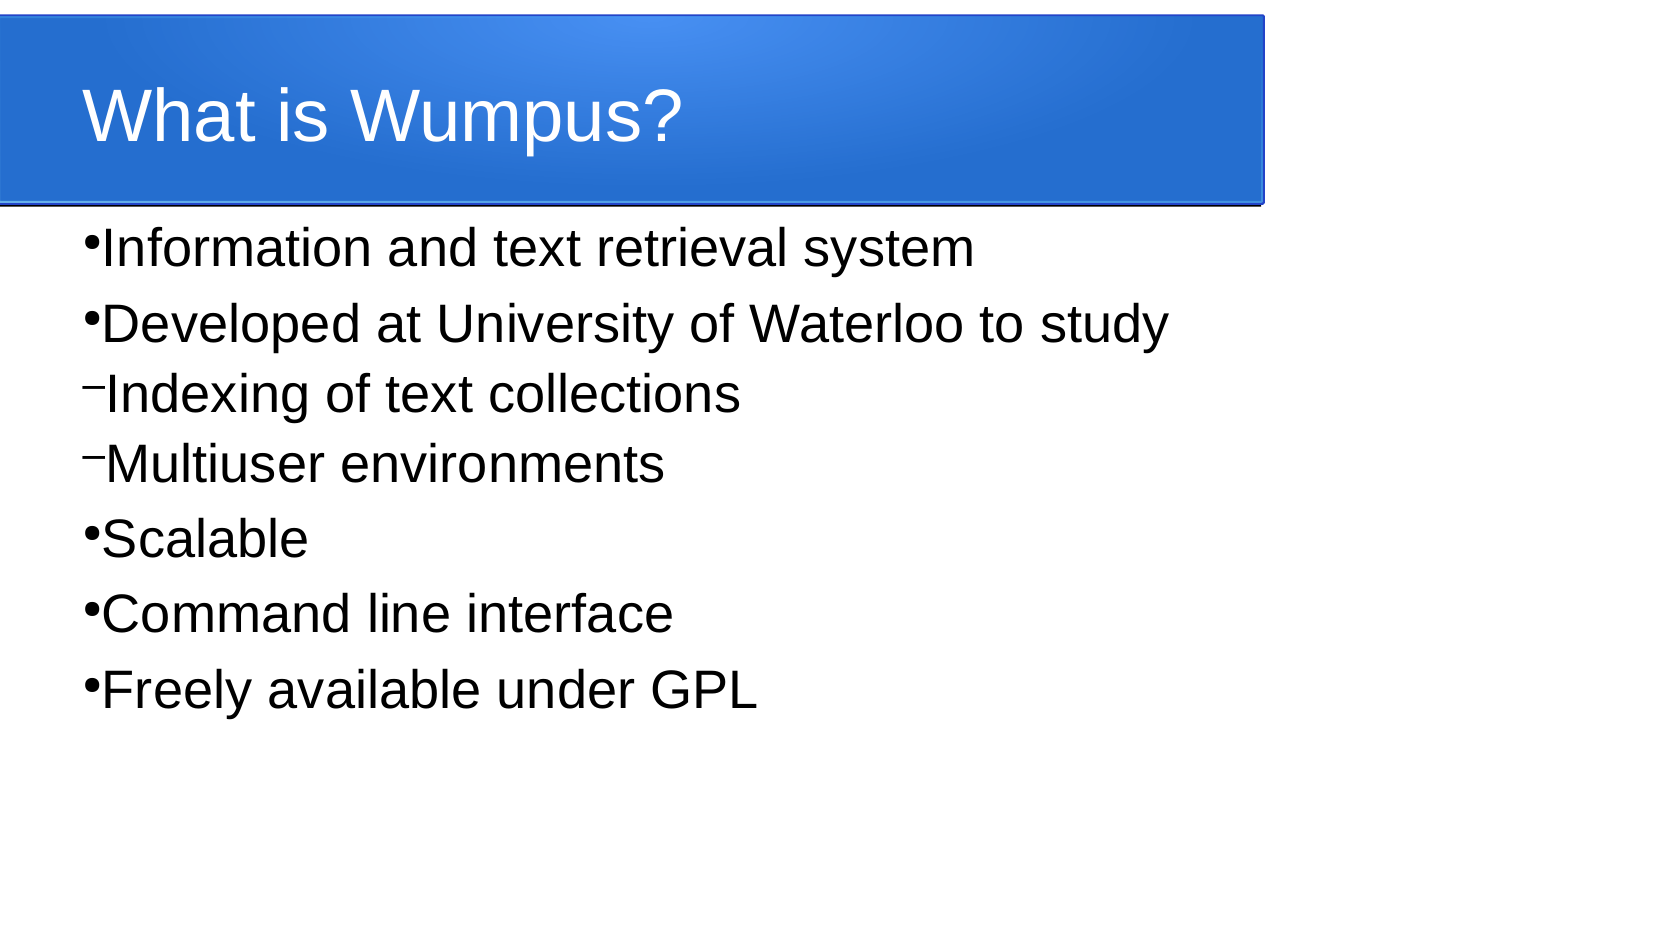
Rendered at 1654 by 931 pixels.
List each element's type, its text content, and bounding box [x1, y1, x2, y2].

title What is Wumpus? [82, 35, 1235, 189]
list Information and text retrieval system Developed at University of Waterloo to study Indexing of text collections Multiuser environments Scalable Command line interface Freely available under GPL [82, 224, 1571, 764]
